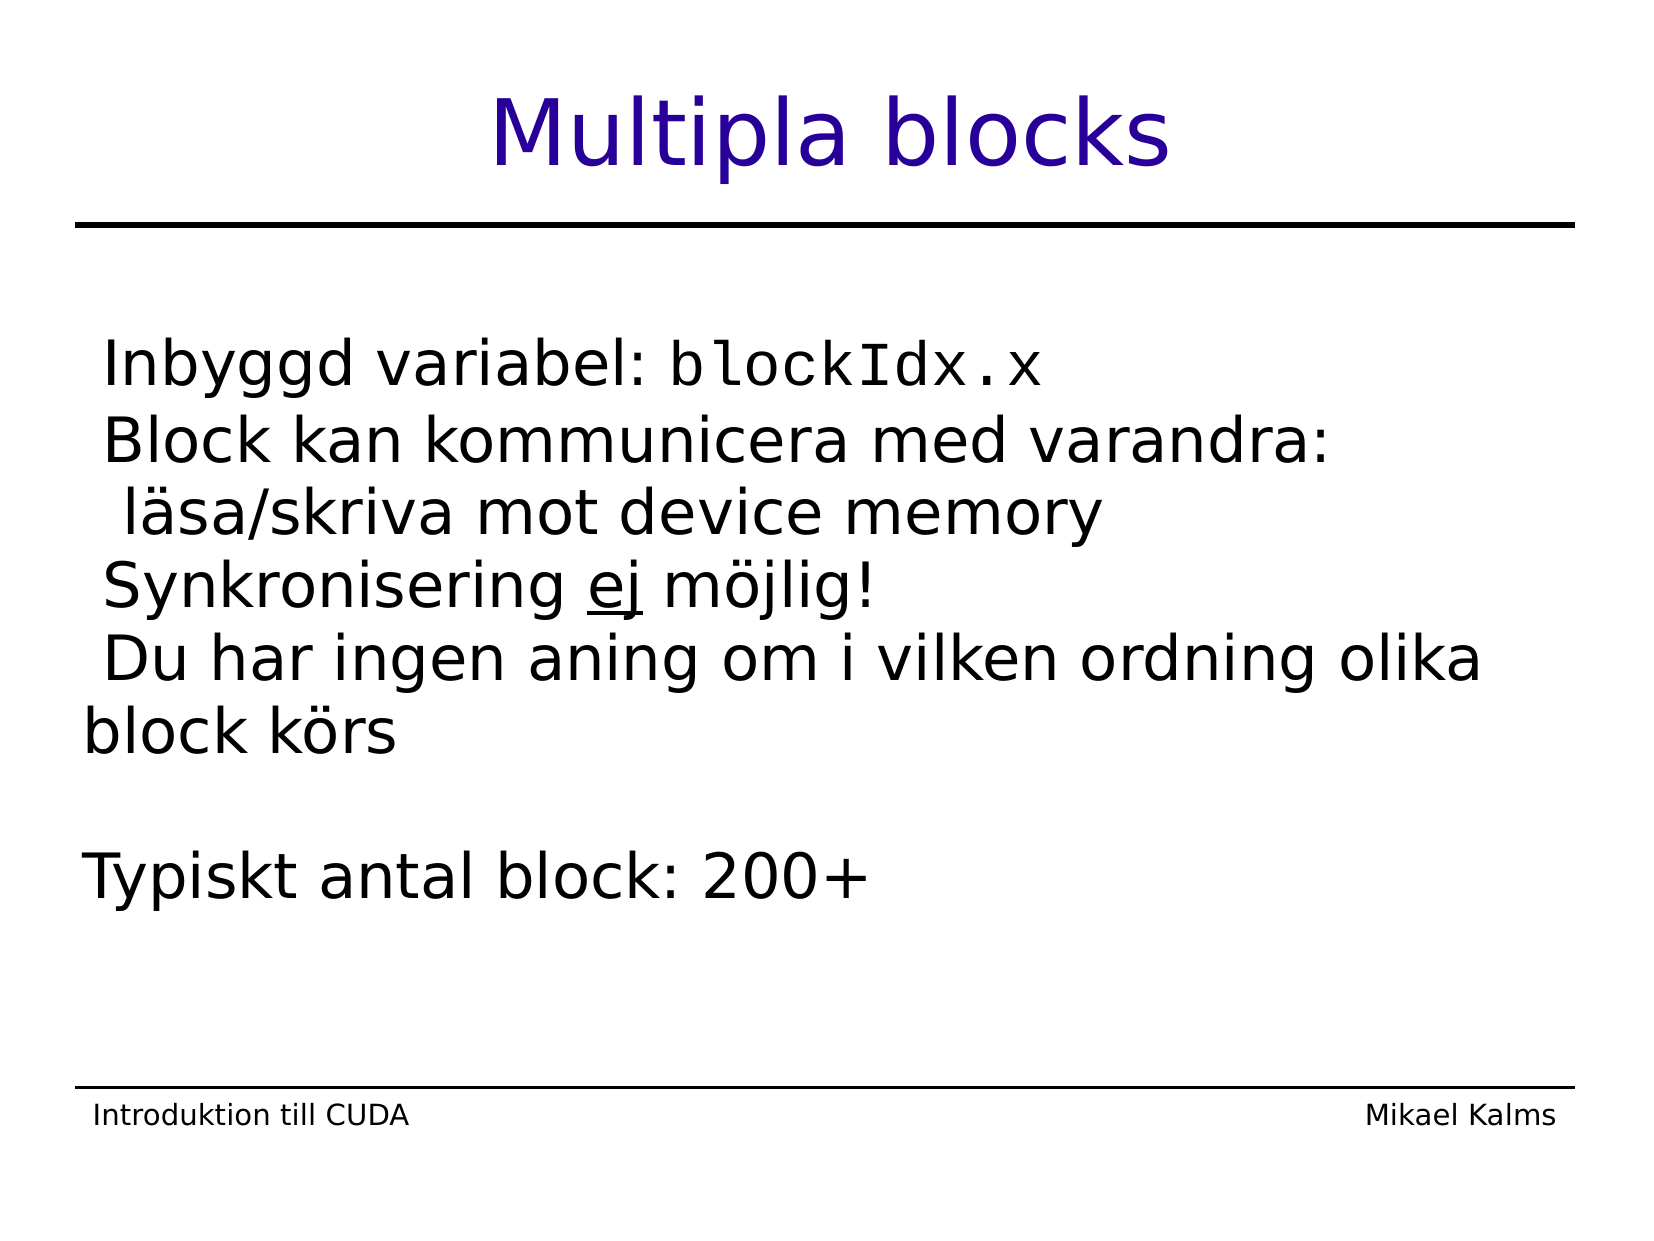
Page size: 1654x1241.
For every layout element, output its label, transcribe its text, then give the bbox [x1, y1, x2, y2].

text_box Introduktion till CUDA [75, 1087, 428, 1144]
text_box Mikael Kalms [1347, 1087, 1576, 1144]
title Multipla blocks [86, 37, 1576, 231]
text_box Inbyggd variabel: blockIdx.x Block kan kommunicera med varandra: läsa/skriva mot device memory Synkronisering ej möjlig! Du har ingen aning om i vilken ordning olika block körs Typiskt antal block: 200+ [82, 300, 1571, 1013]
